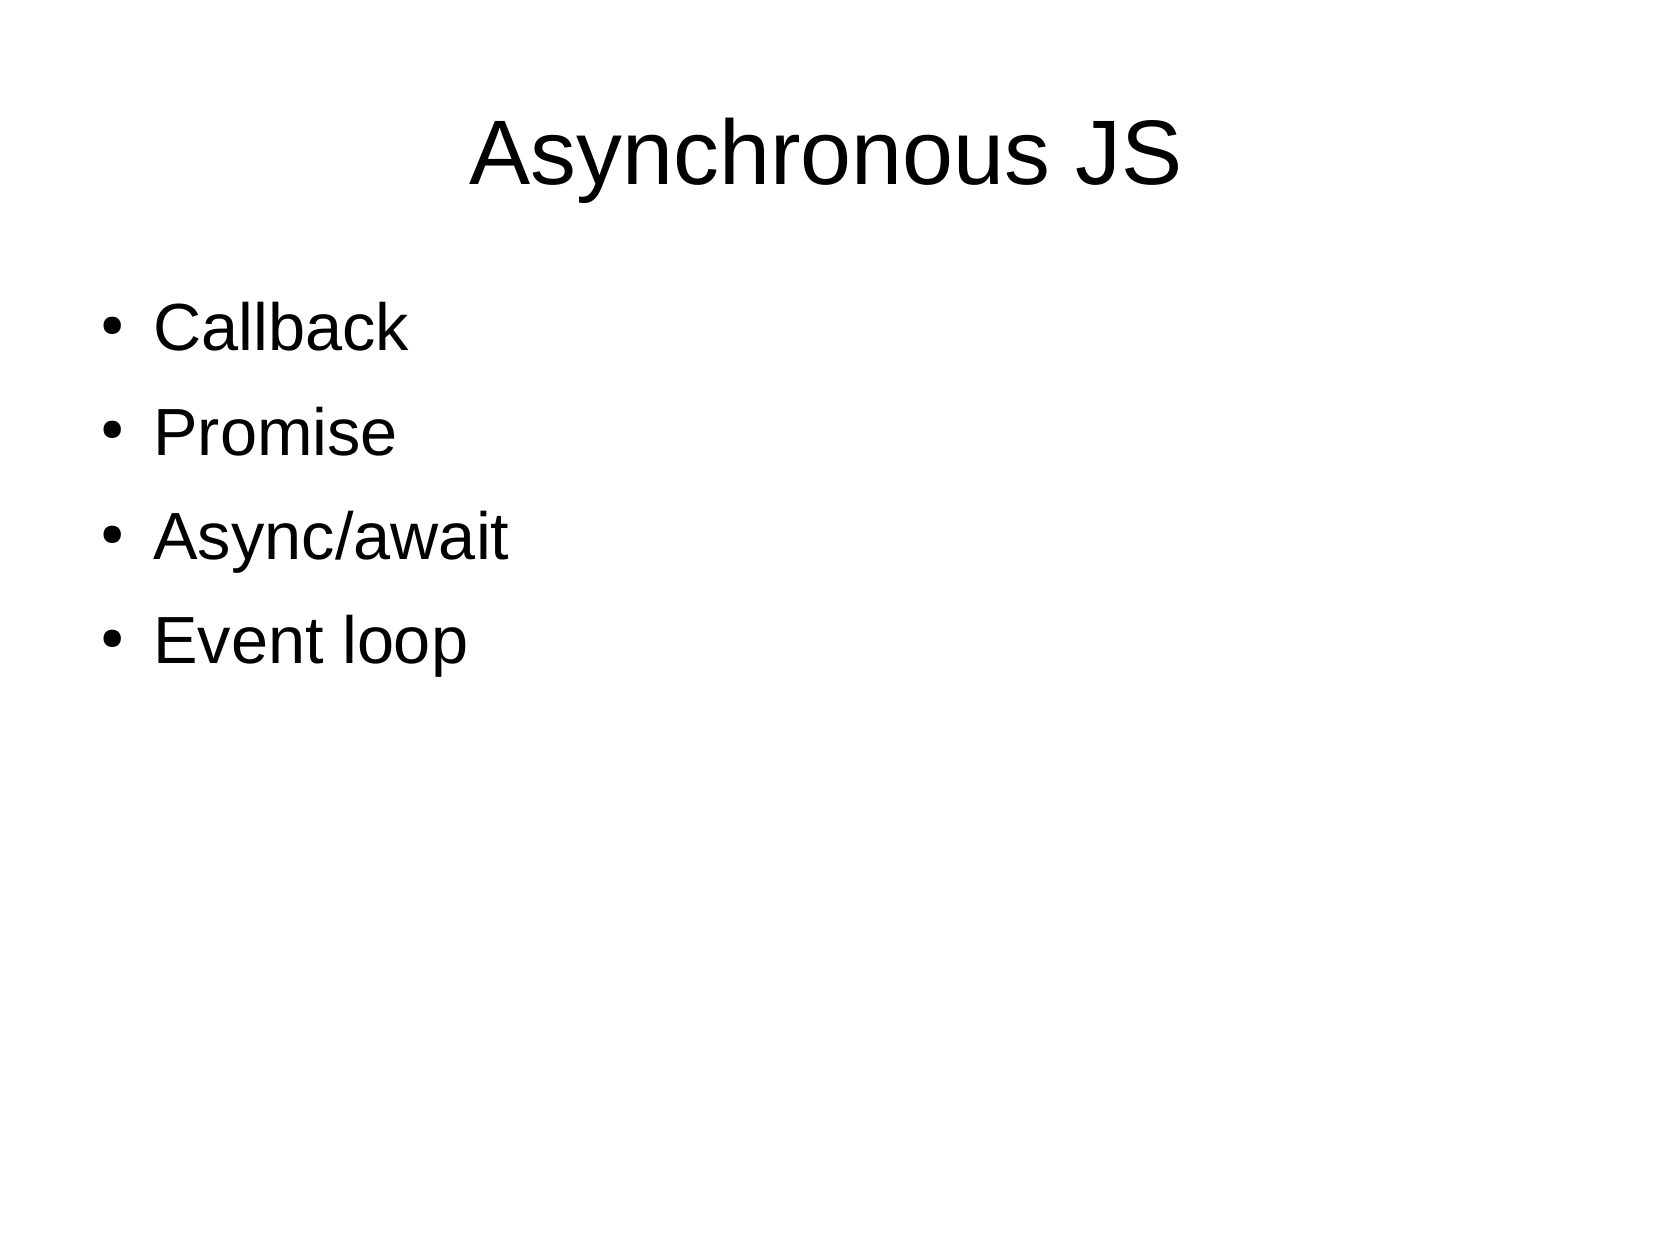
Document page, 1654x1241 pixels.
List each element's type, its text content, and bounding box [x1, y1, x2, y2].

list Callback Promise Async/await Event loop [82, 290, 1571, 1010]
title Asynchronous JS [82, 49, 1571, 257]
